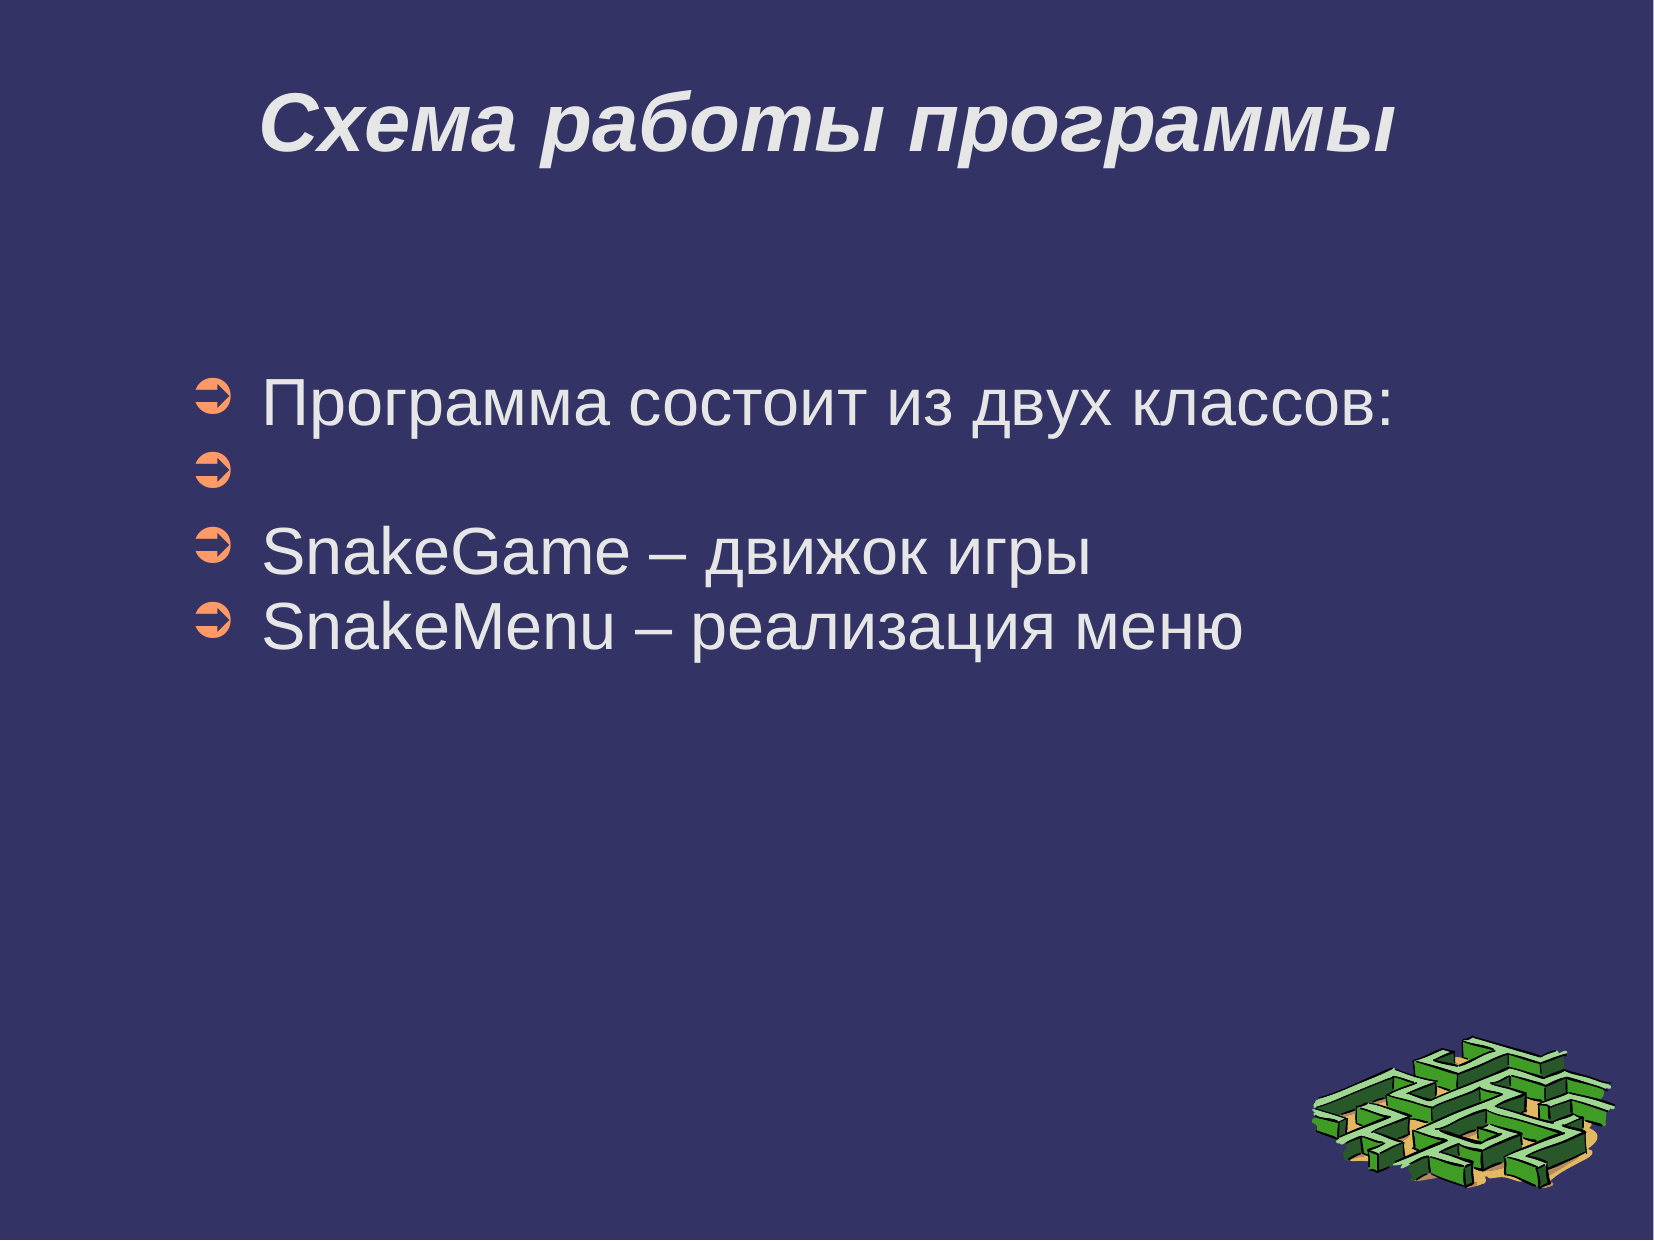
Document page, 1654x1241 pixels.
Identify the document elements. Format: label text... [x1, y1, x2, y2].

title Схема работы программы [121, 19, 1534, 227]
list Программа состоит из двух классов: SnakeGame – движок игры SnakeMenu – реализация меню [178, 364, 1570, 1147]
